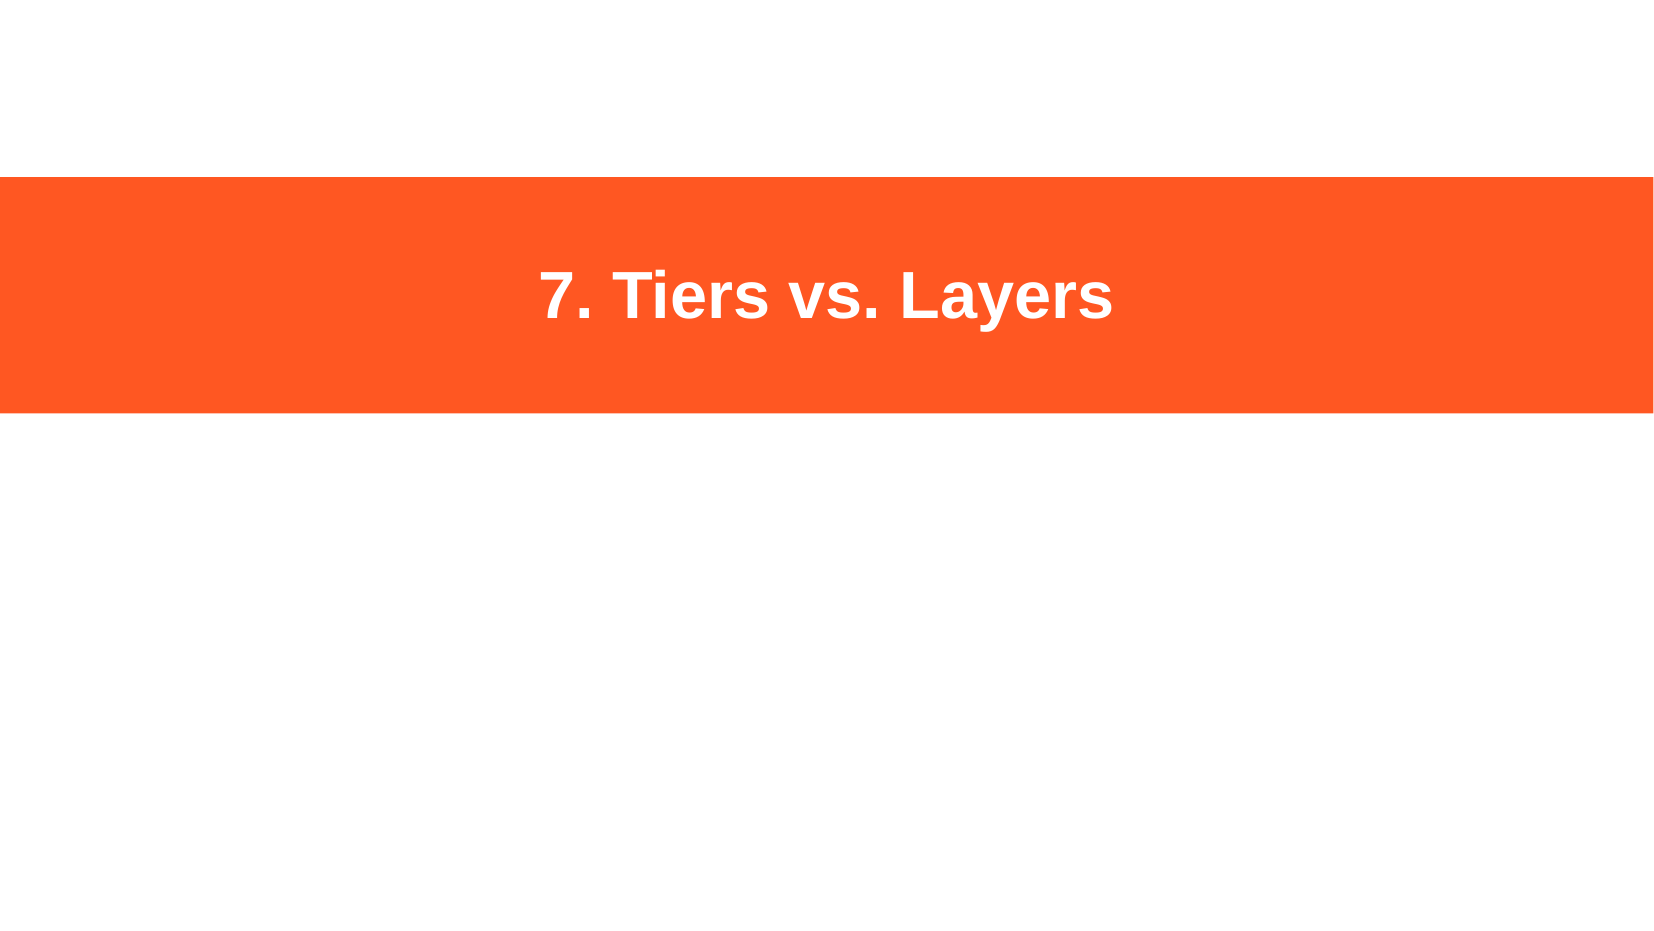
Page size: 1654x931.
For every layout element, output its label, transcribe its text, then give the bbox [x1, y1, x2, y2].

title 7. Tiers vs. Layers [0, 177, 1654, 414]
